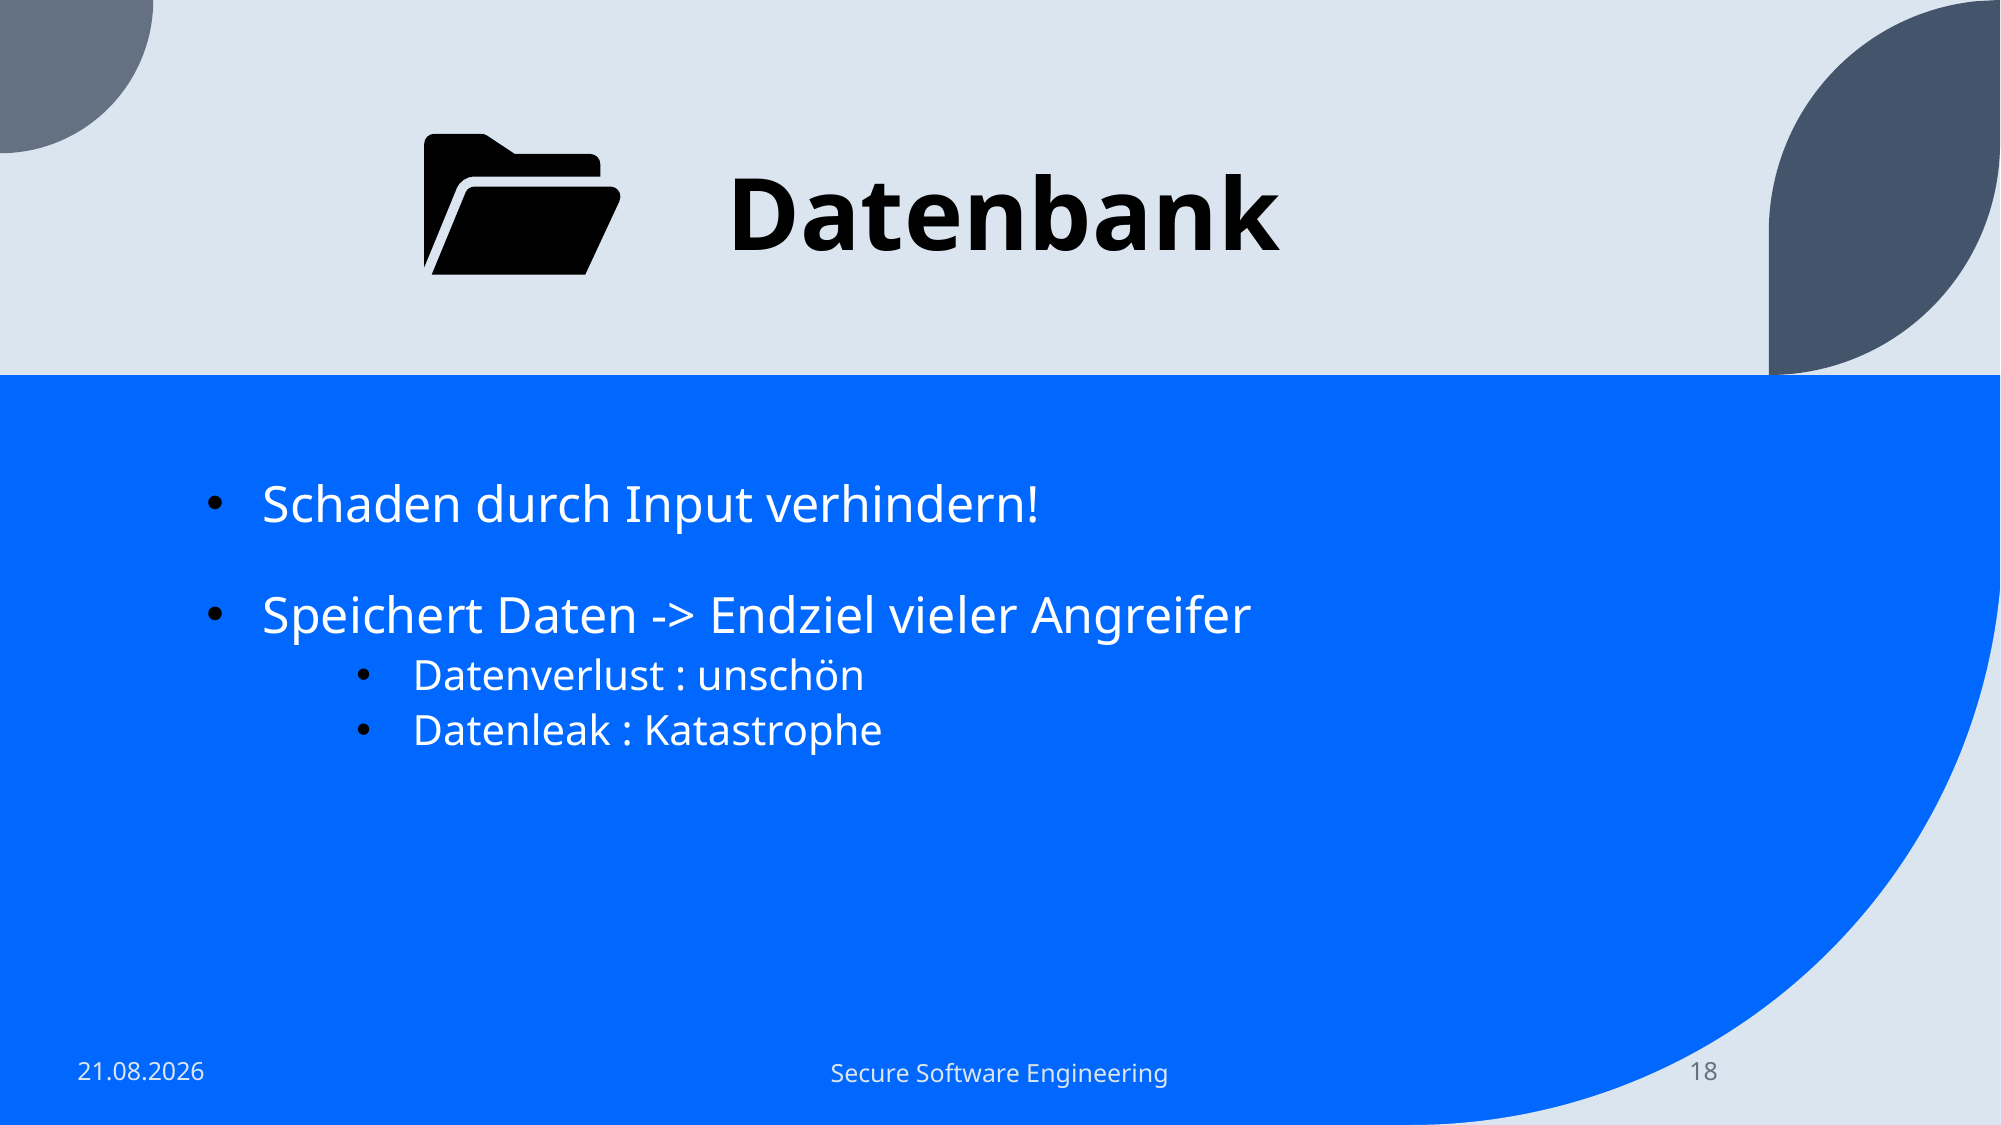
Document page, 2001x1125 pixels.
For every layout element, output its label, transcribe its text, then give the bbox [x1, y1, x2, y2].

text_box Secure Software Engineering [662, 1042, 1338, 1103]
picture [400, 82, 645, 327]
text_box 27.07.2022 [62, 1042, 513, 1103]
list Schaden durch Input verhindern! Speichert Daten -> Endziel vieler Angreifer Datenverlust : unschön Datenleak : Katastrophe [191, 385, 1796, 1043]
text_box 18 [1674, 1042, 1938, 1103]
title Datenbank [191, 62, 1796, 280]
